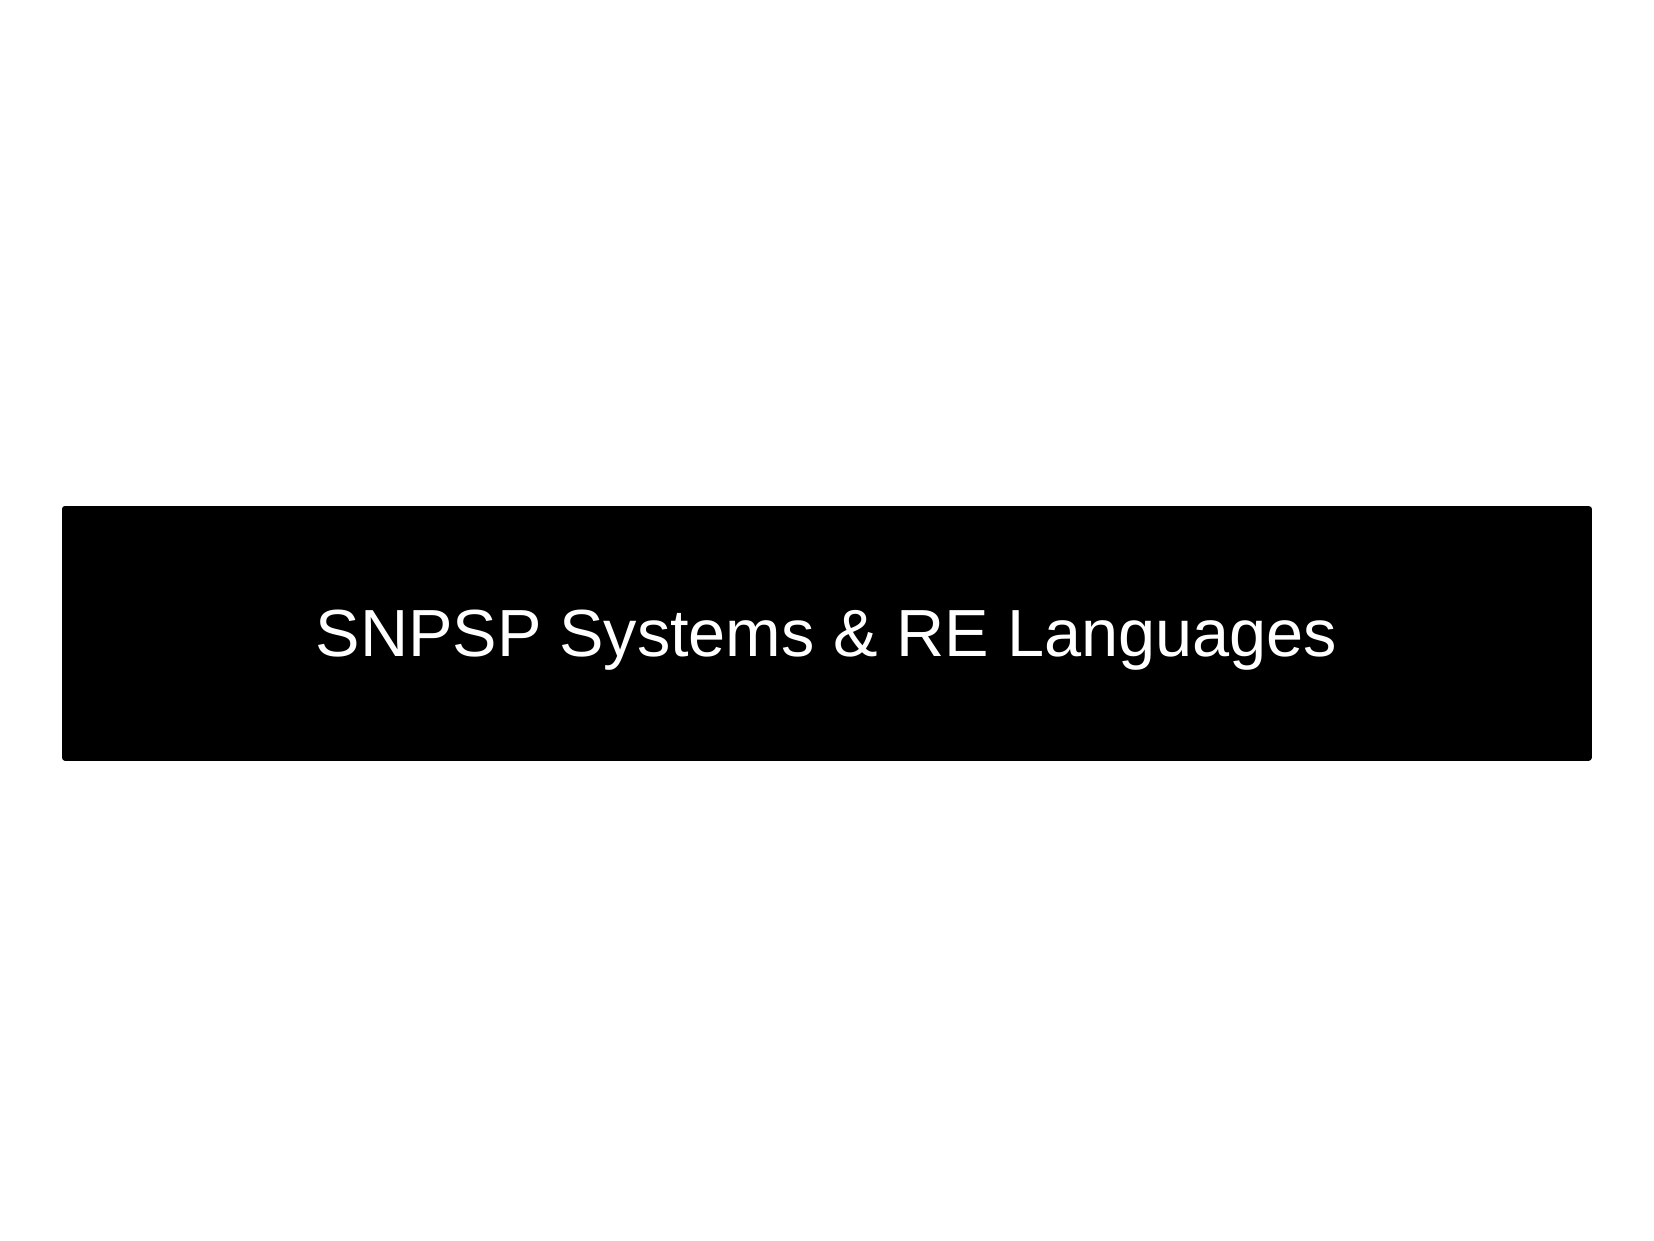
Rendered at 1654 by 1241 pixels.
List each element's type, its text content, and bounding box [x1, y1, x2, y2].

subtitle SNPSP Systems & RE Languages [64, 508, 1589, 758]
